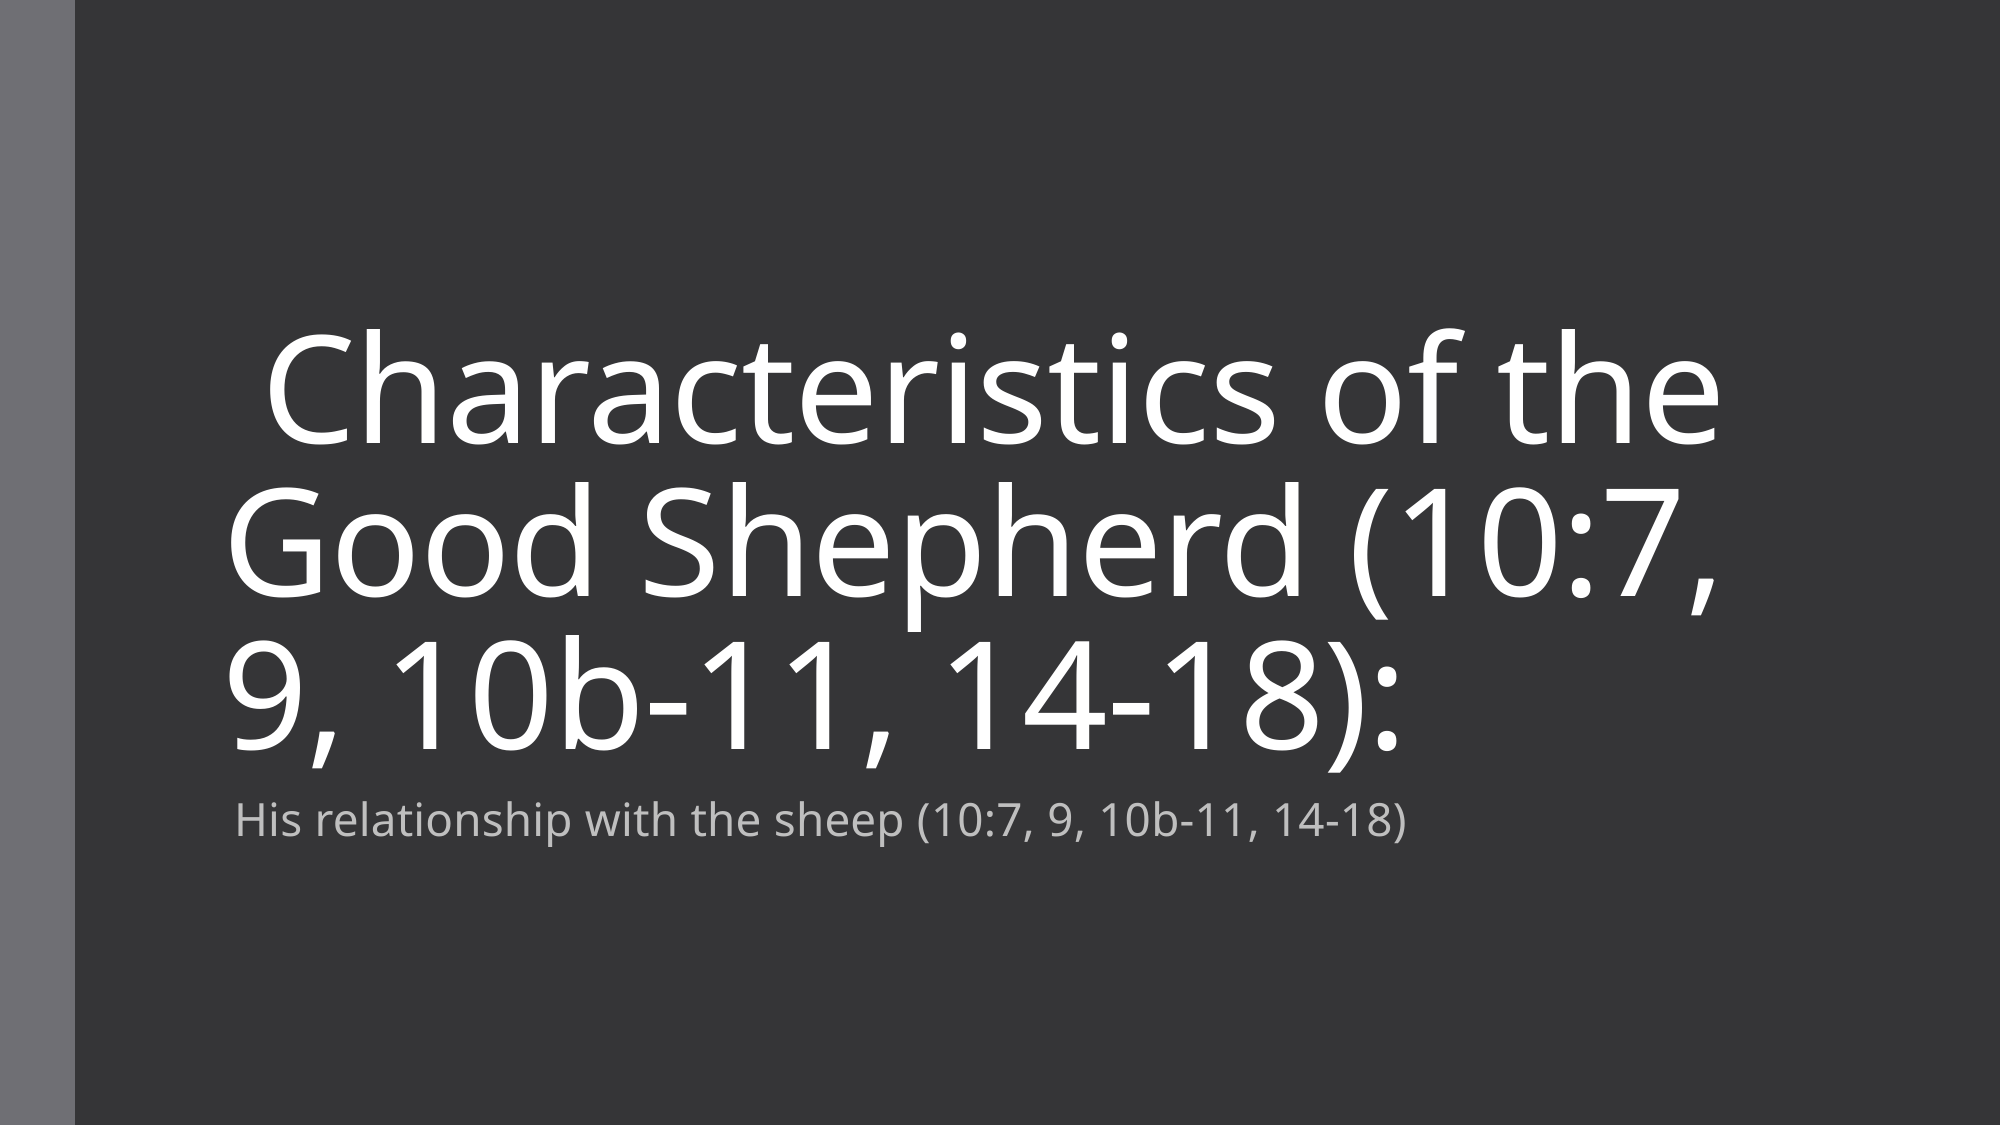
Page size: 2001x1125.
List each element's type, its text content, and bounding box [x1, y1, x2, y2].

title Characteristics of the Good Shepherd (10:7, 9, 10b-11, 14-18): [206, 124, 1752, 787]
subtitle His relationship with the sheep (10:7, 9, 10b-11, 14-18) [206, 787, 1752, 1066]
